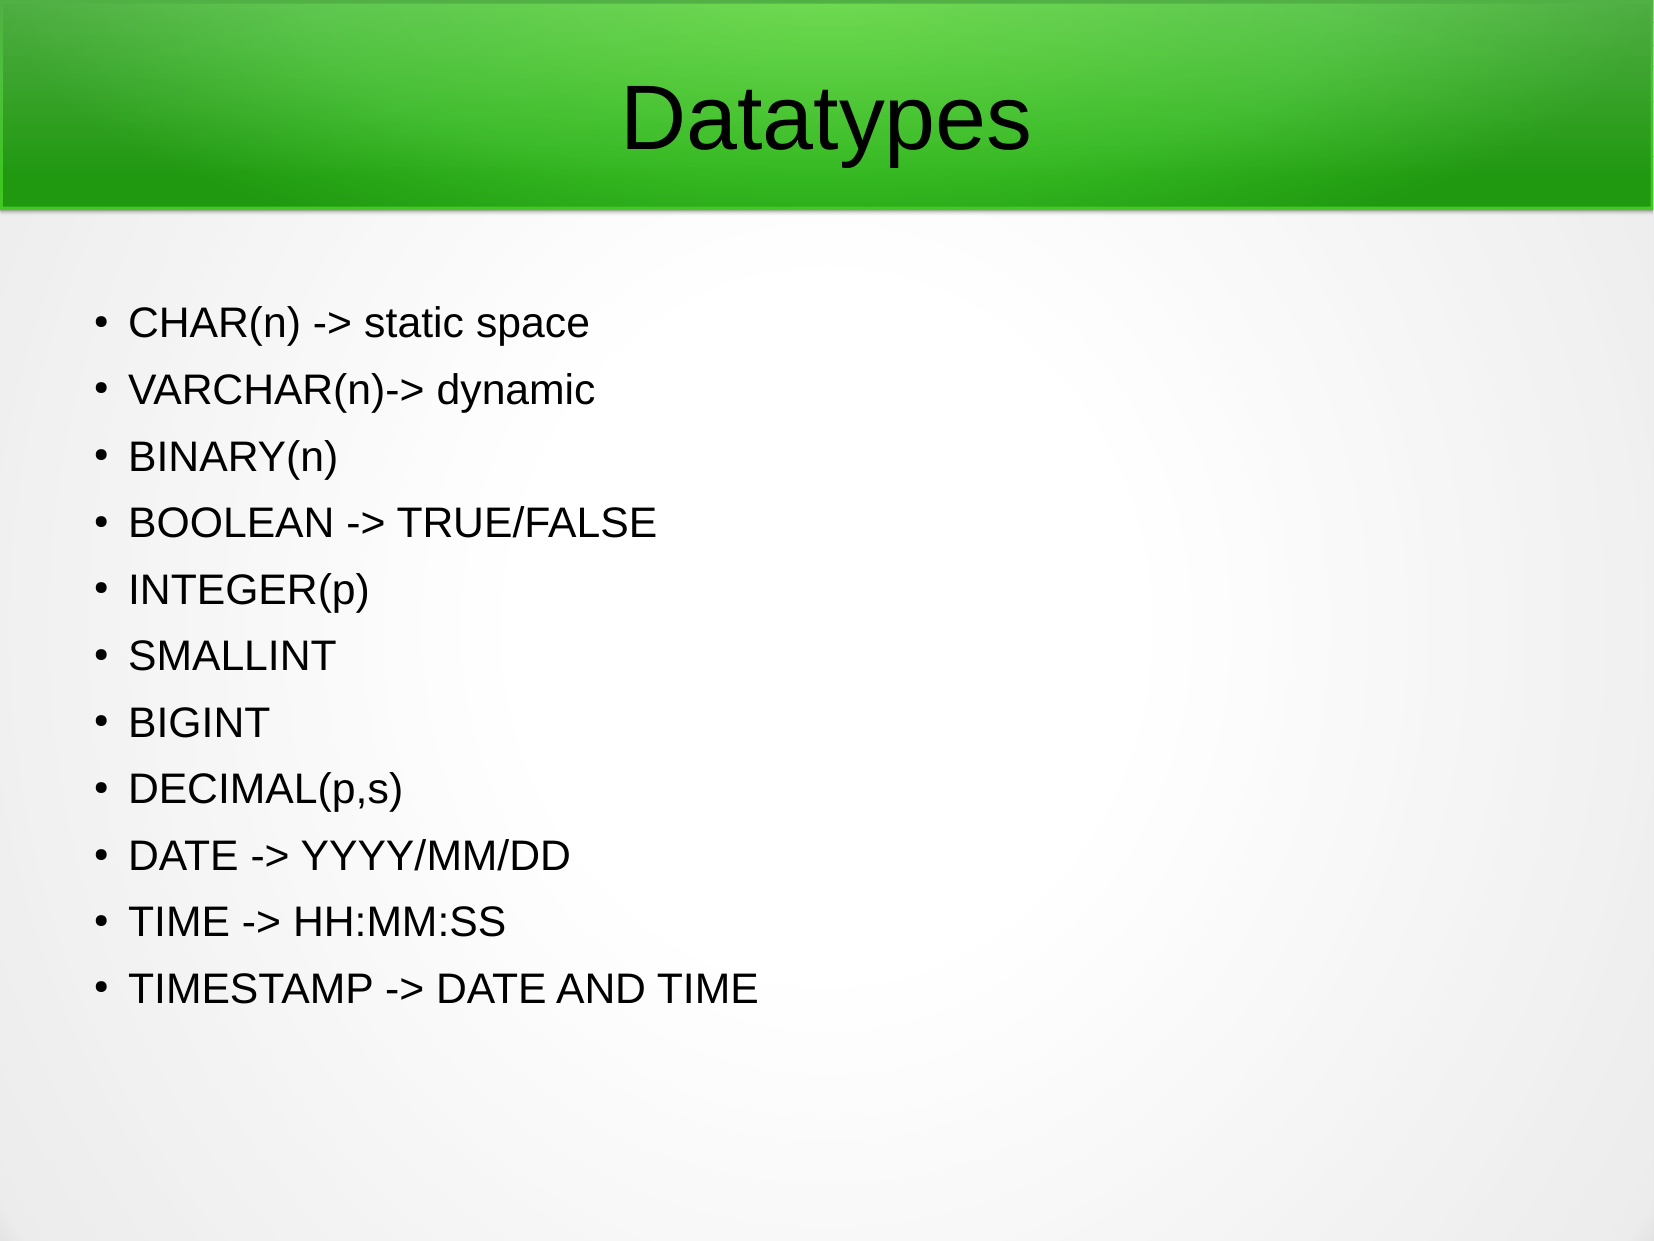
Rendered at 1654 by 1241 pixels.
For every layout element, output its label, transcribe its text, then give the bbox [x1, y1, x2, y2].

list CHAR(n) -> static space VARCHAR(n)-> dynamic BINARY(n) BOOLEAN -> TRUE/FALSE INTEGER(p) SMALLINT BIGINT DECIMAL(p,s) DATE -> YYYY/MM/DD TIME -> HH:MM:SS TIMESTAMP -> DATE AND TIME [82, 299, 1571, 1019]
title Datatypes [82, 47, 1571, 189]
